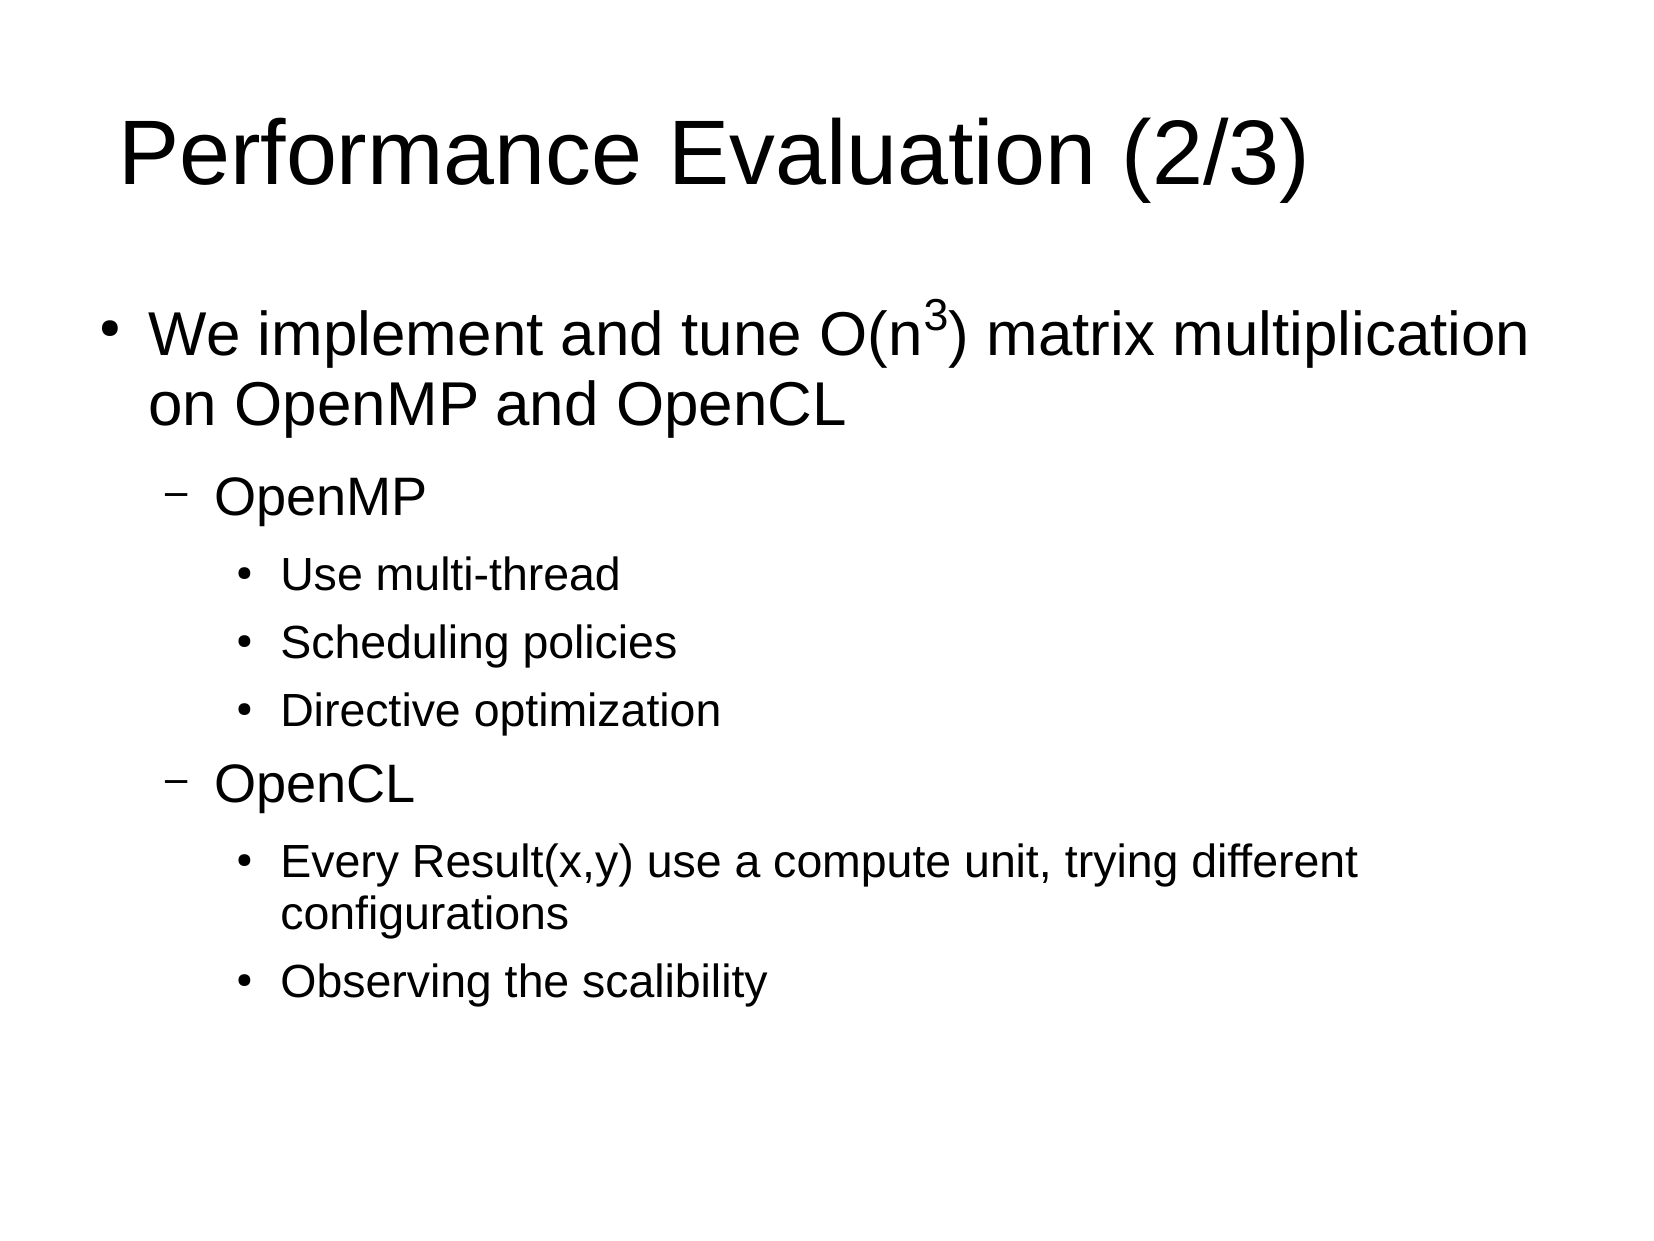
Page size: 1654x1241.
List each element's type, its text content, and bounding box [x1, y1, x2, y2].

title Performance Evaluation (2/3) [82, 49, 1571, 257]
list We implement and tune O(n3) matrix multiplication on OpenMP and OpenCL OpenMP Use multi-thread Scheduling policies Directive optimization OpenCL Every Result(x,y) use a compute unit, trying different configurations Observing the scalibility [82, 290, 1571, 1010]
